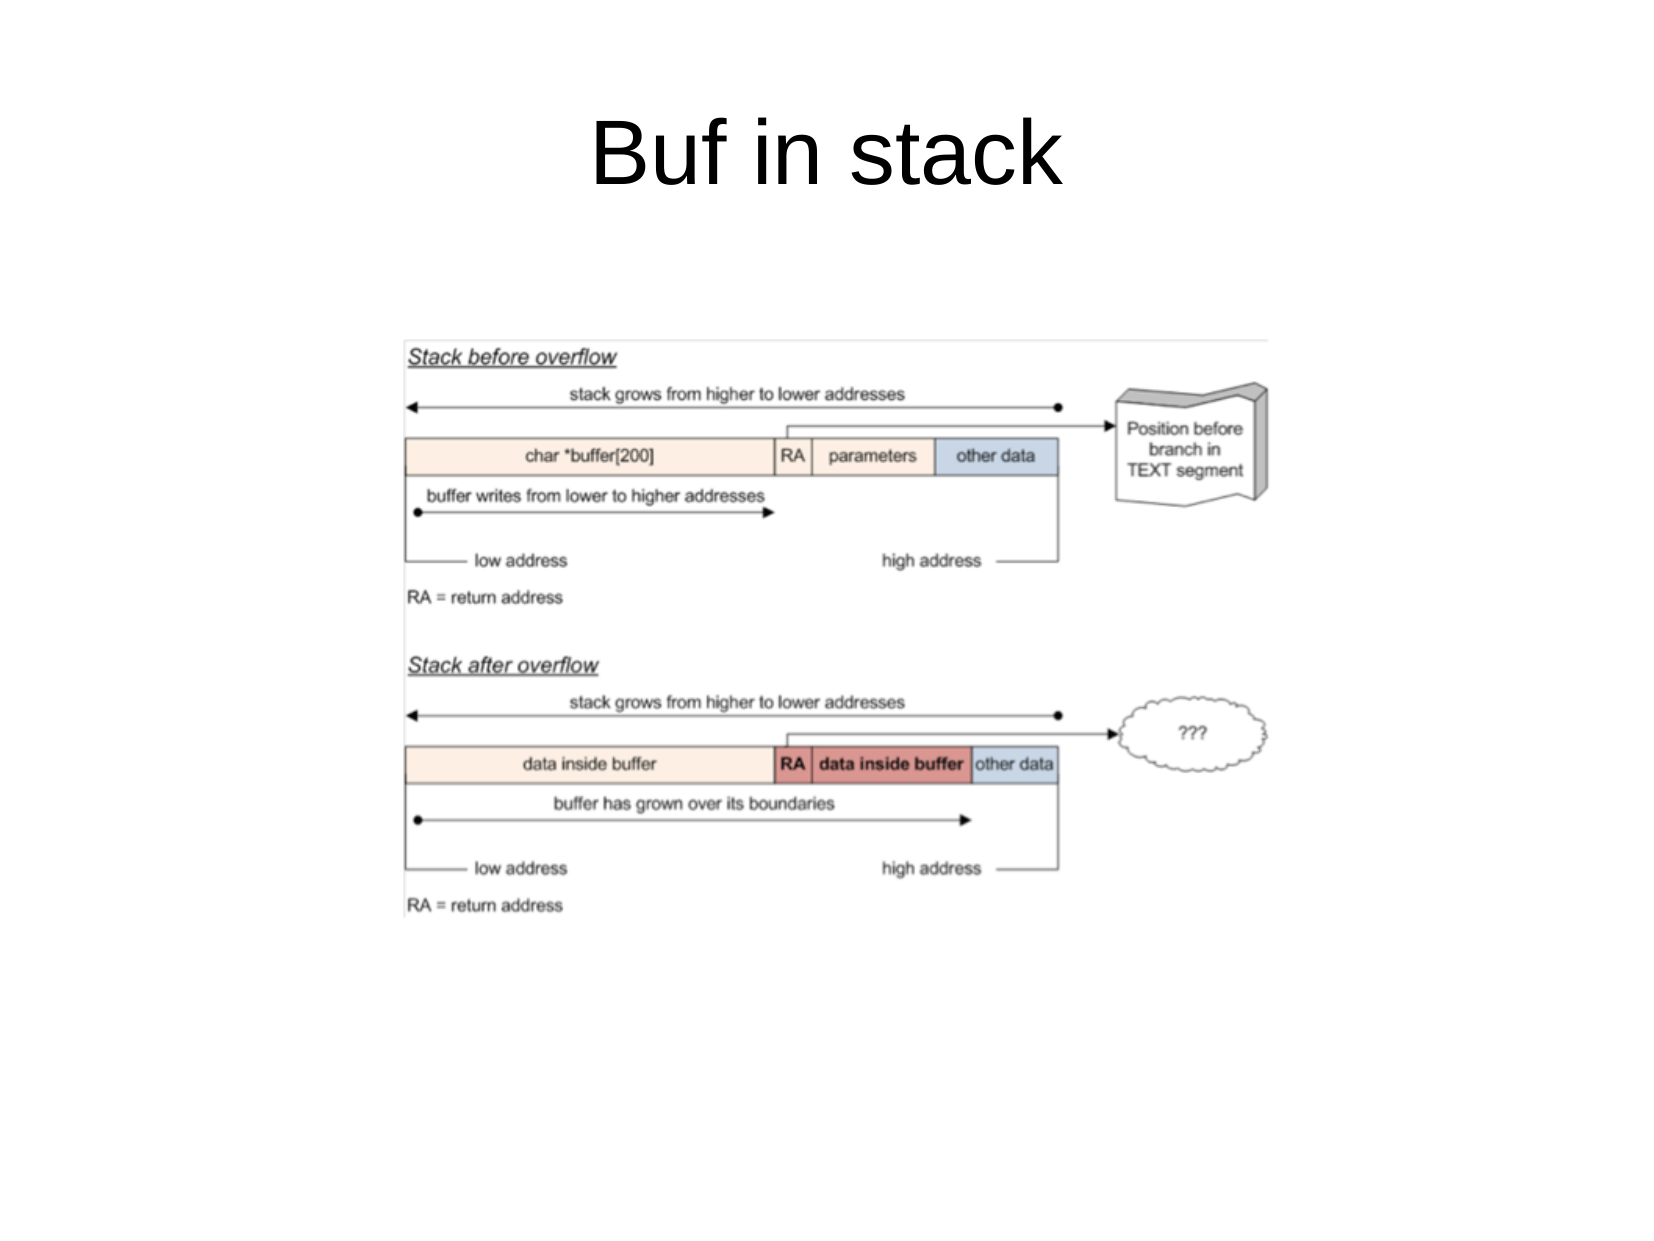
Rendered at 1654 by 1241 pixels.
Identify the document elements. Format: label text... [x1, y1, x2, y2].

picture [402, 338, 1270, 920]
title Buf in stack [82, 49, 1571, 257]
